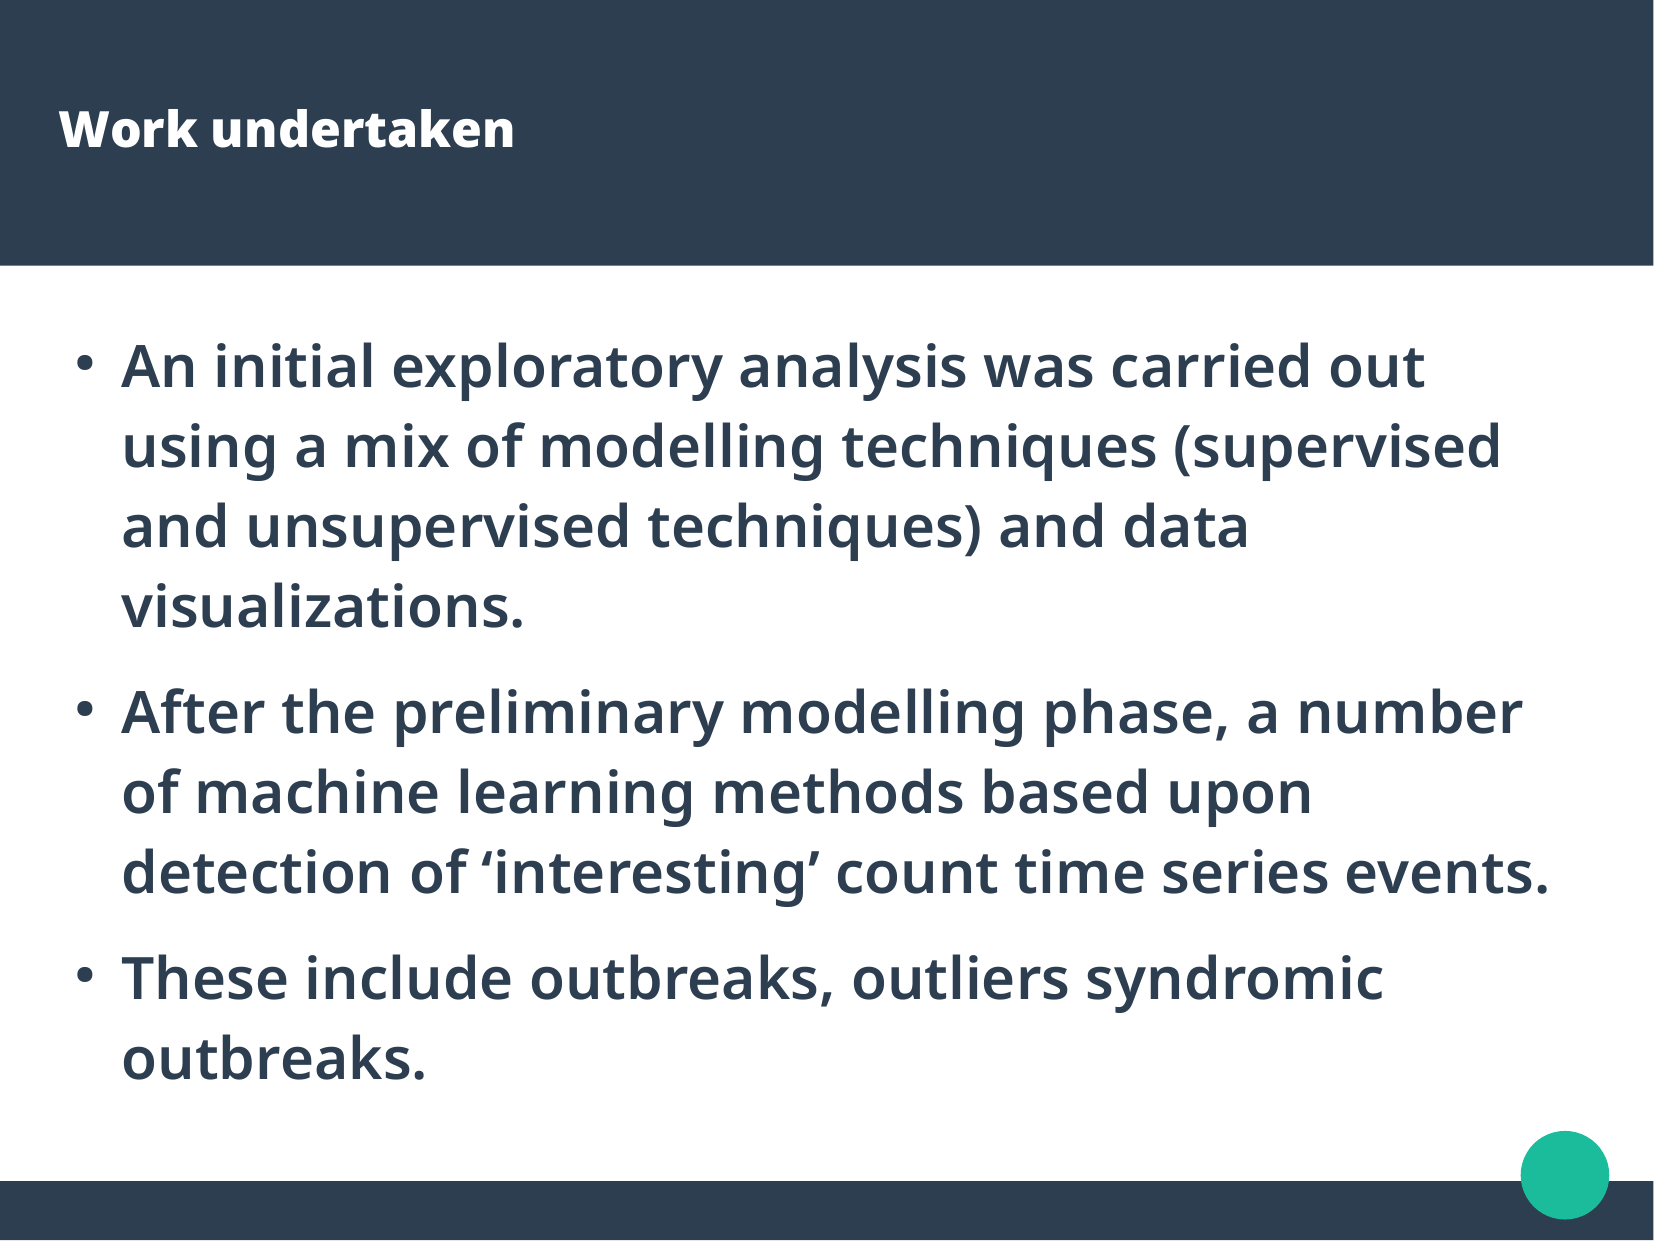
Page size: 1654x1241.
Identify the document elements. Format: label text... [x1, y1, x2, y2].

title Work undertaken [59, 49, 1595, 207]
list An initial exploratory analysis was carried out using a mix of modelling techniques (supervised and unsupervised techniques) and data visualizations. After the preliminary modelling phase, a number of machine learning methods based upon detection of ‘interesting’ count time series events. These include outbreaks, outliers syndromic outbreaks. [59, 324, 1595, 1152]
